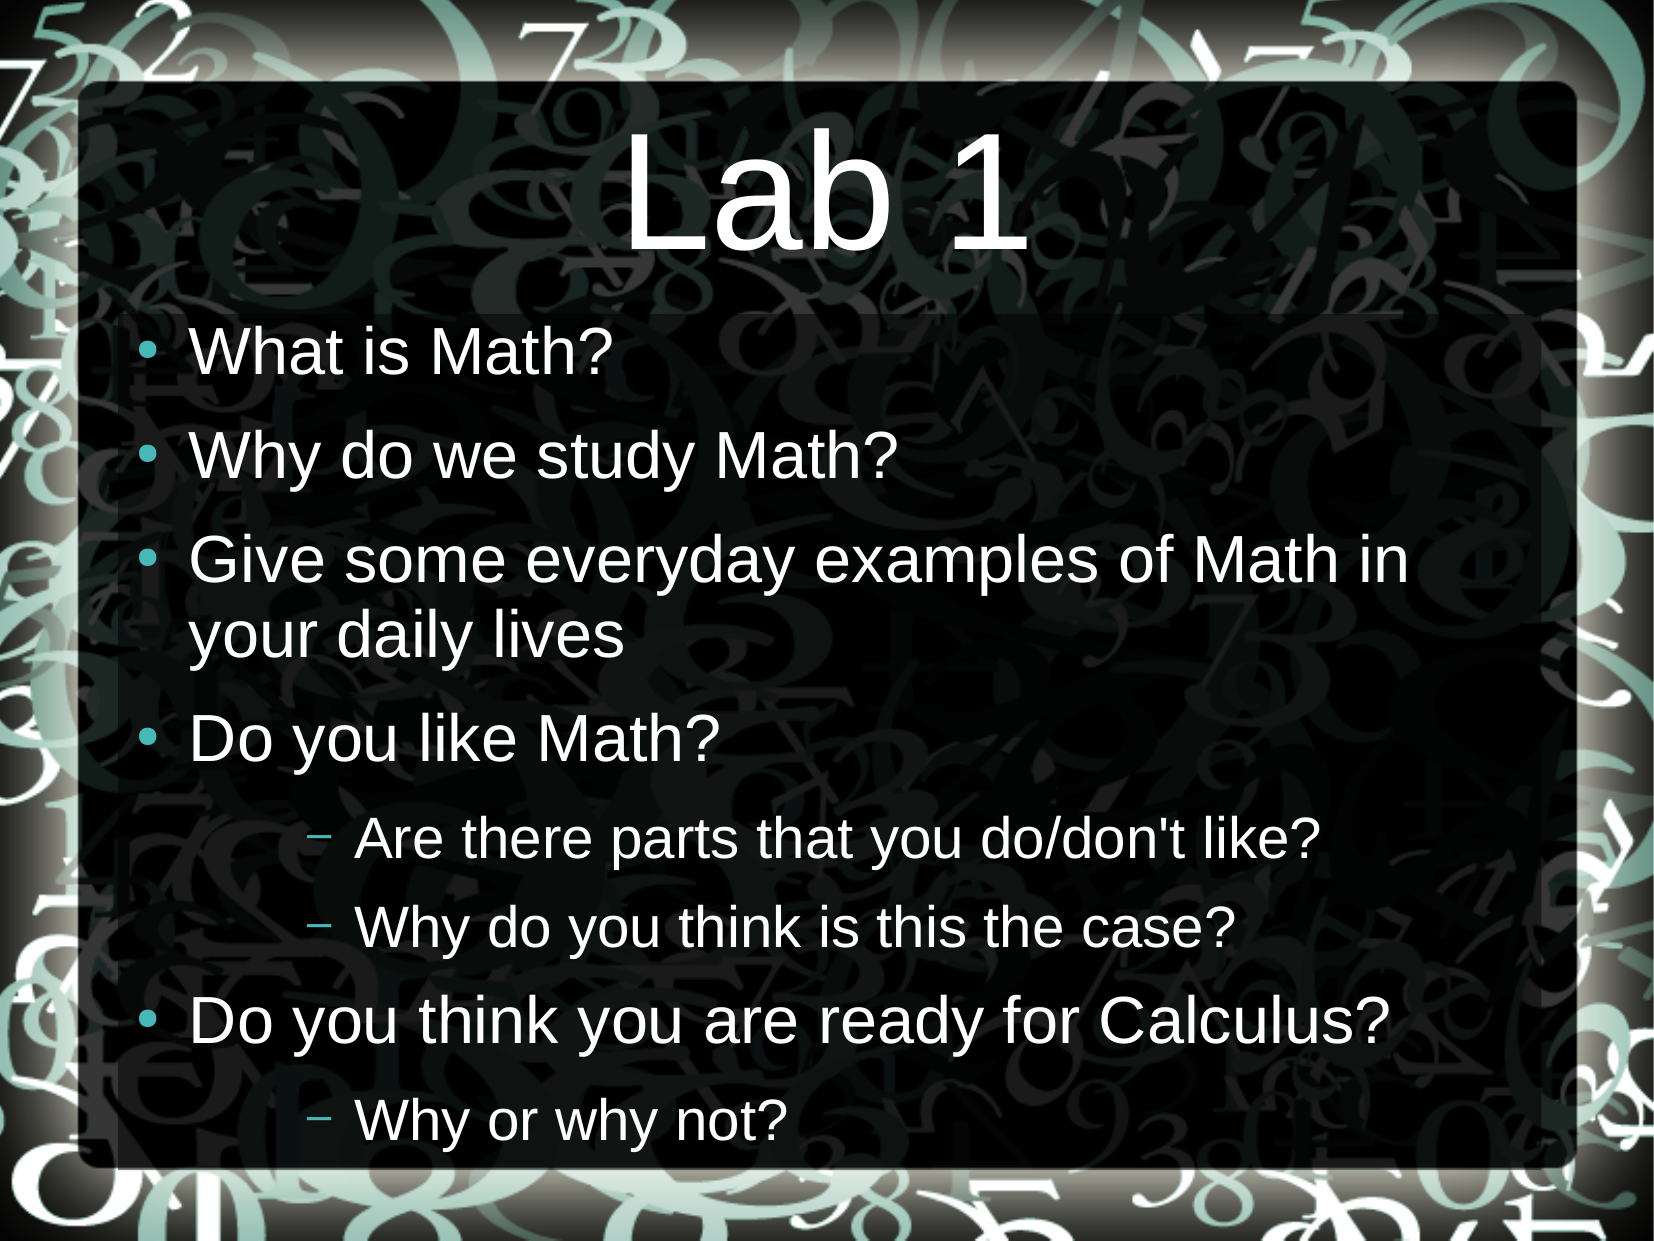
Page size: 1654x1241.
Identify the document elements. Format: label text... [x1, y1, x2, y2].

list What is Math? Why do we study Math? Give some everyday examples of Math in your daily lives Do you like Math? Are there parts that you do/don't like? Why do you think is this the case? Do you think you are ready for Calculus? Why or why not? [118, 313, 1542, 1171]
picture [0, 0, 1654, 1241]
title Lab 1 [82, 88, 1571, 296]
